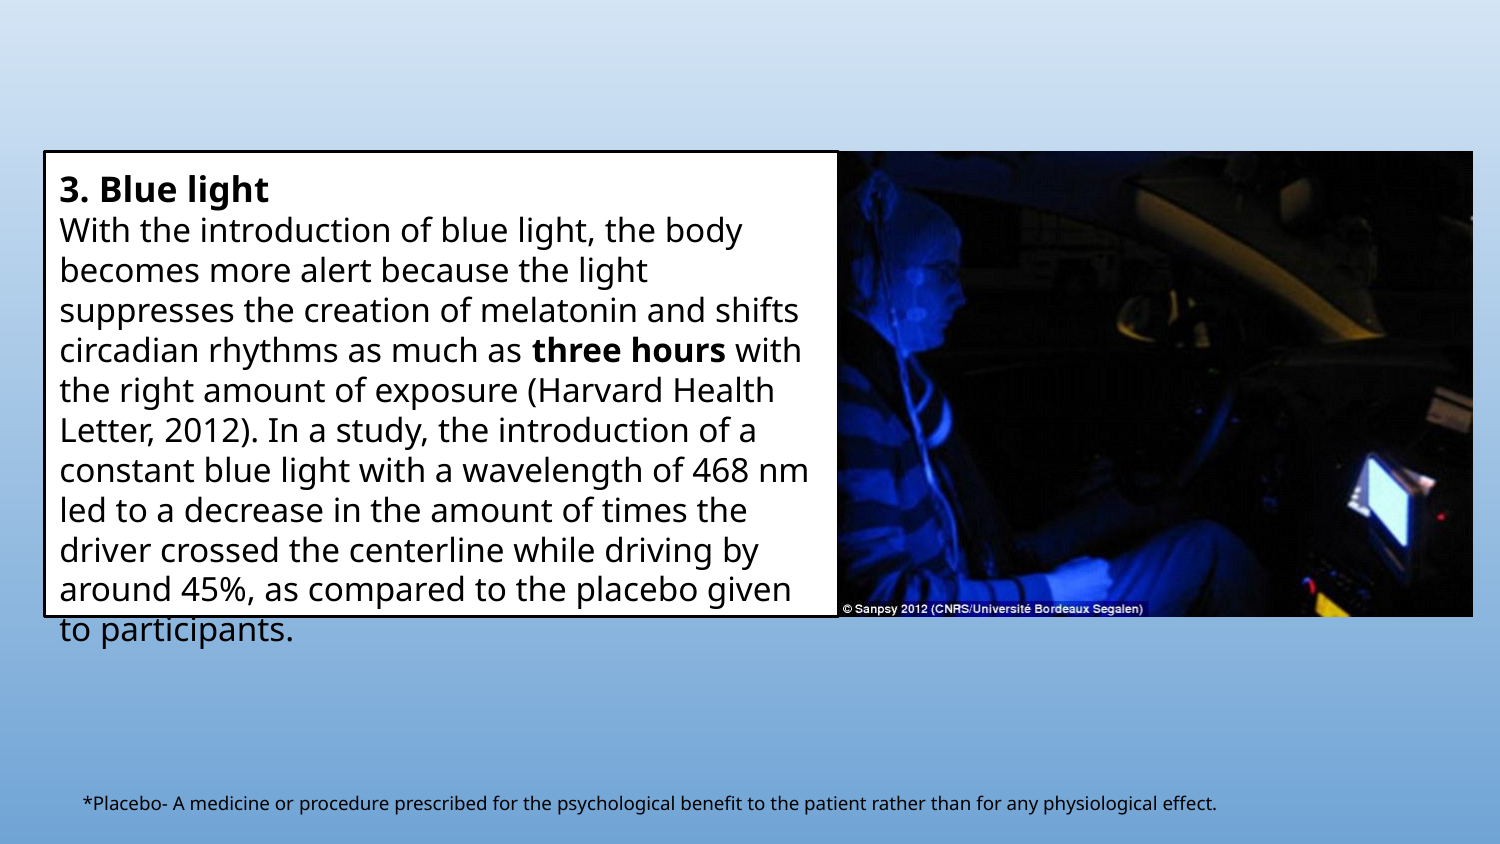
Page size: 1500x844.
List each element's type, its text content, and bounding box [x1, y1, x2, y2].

text_box *Placebo- A medicine or procedure prescribed for the psychological benefit to the patient rather than for any physiological effect. [67, 770, 1441, 830]
text_box 3. Blue light With the introduction of blue light, the body becomes more alert because the light suppresses the creation of melatonin and shifts circadian rhythms as much as three hours with the right amount of exposure (Harvard Health Letter, 2012). In a study, the introduction of a constant blue light with a wavelength of 468 nm led to a decrease in the amount of times the driver crossed the centerline while driving by around 45%, as compared to the placebo given to participants. [44, 151, 838, 617]
picture [838, 151, 1473, 617]
